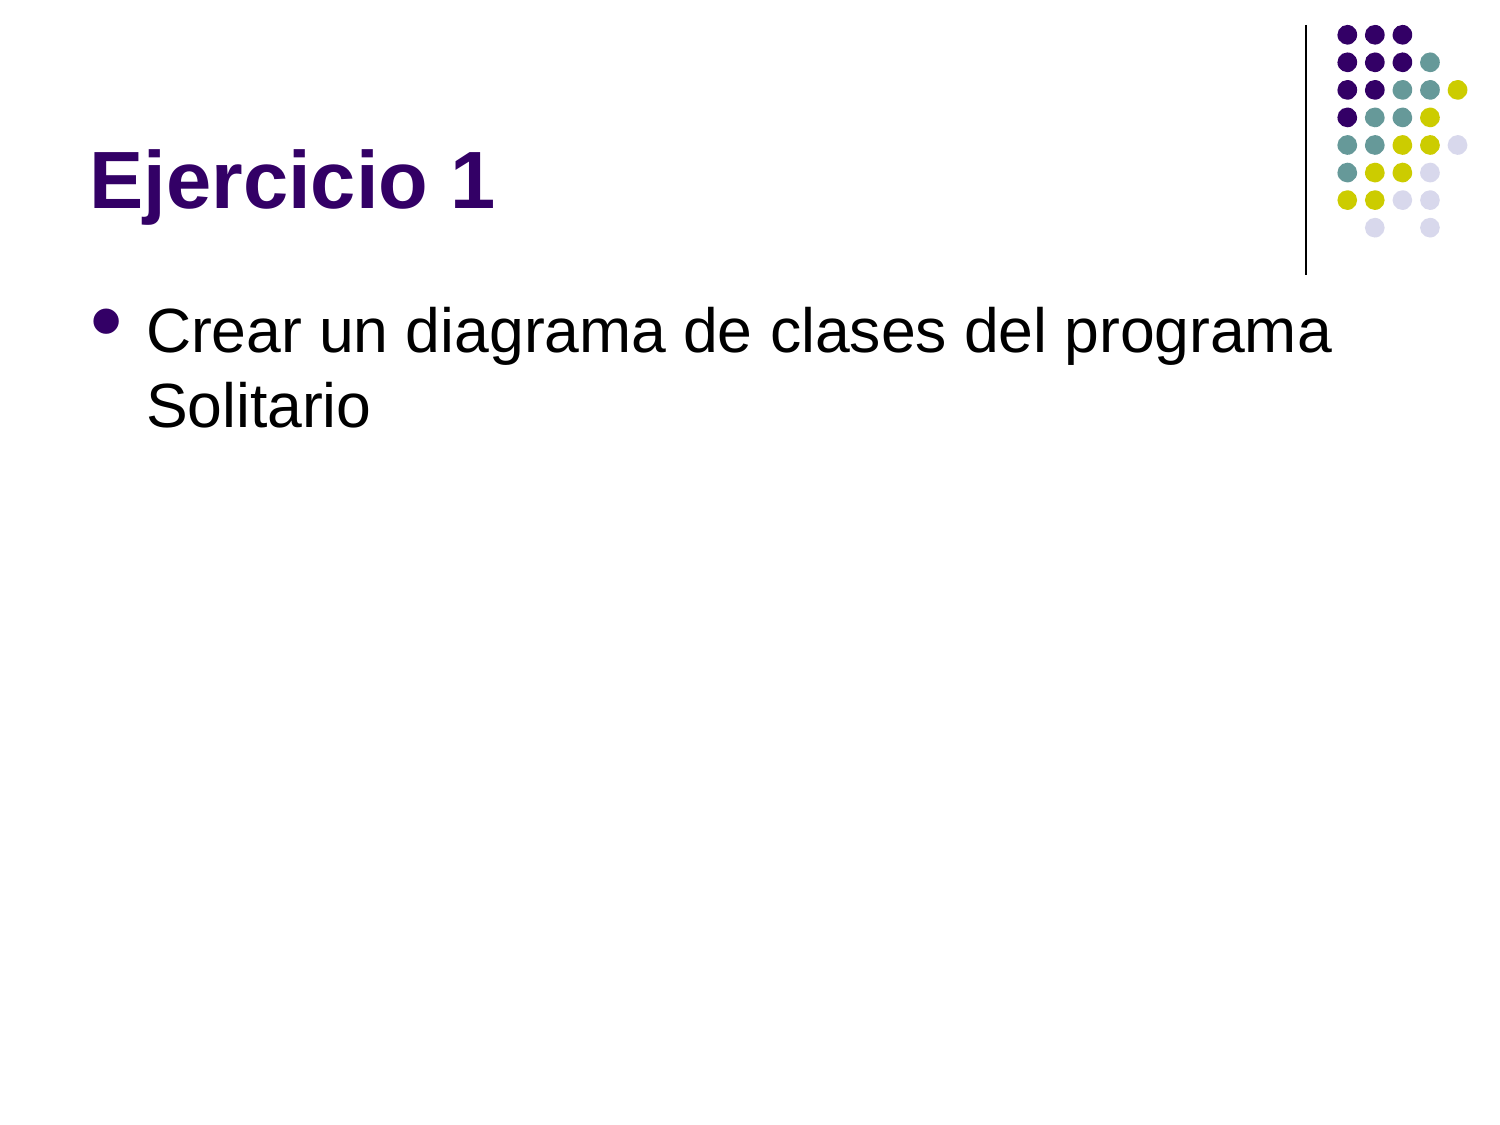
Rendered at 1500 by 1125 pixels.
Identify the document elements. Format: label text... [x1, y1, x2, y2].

title Ejercicio 1 [74, 20, 1313, 233]
list Crear un diagrama de clases del programa Solitario [75, 282, 1426, 1006]
